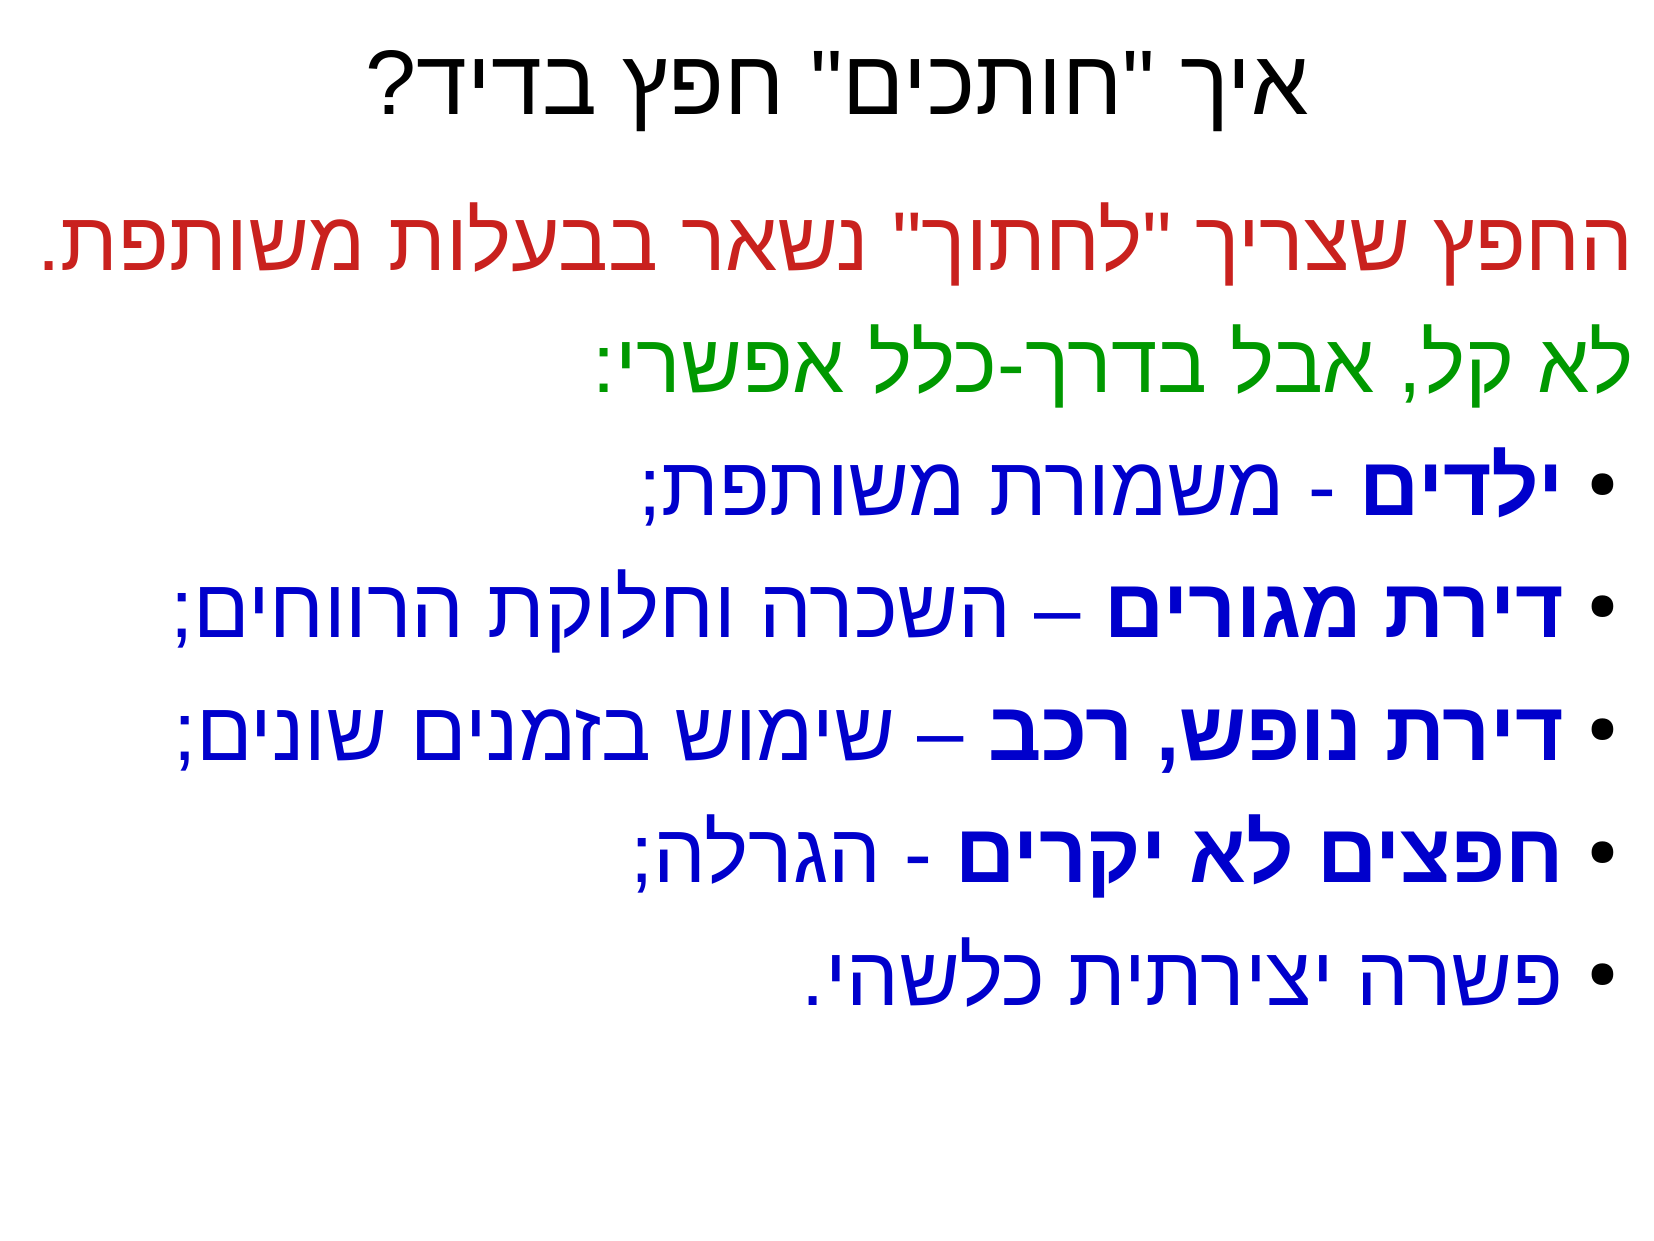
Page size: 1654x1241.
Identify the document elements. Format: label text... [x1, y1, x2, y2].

title איך "חותכים" חפץ בדיד? [11, 15, 1654, 151]
list החפץ שצריך "לחתוך" נשאר בבעלות משותפת. לא קל, אבל בדרך-כלל אפשרי: ילדים - משמורת משותפת; דירת מגורים – השכרה וחלוקת הרווחים; דירת נופש, רכב – שימוש בזמנים שונים; חפצים לא יקרים - הגרלה; פשרה יצירתית כלשהי. [15, 195, 1636, 916]
